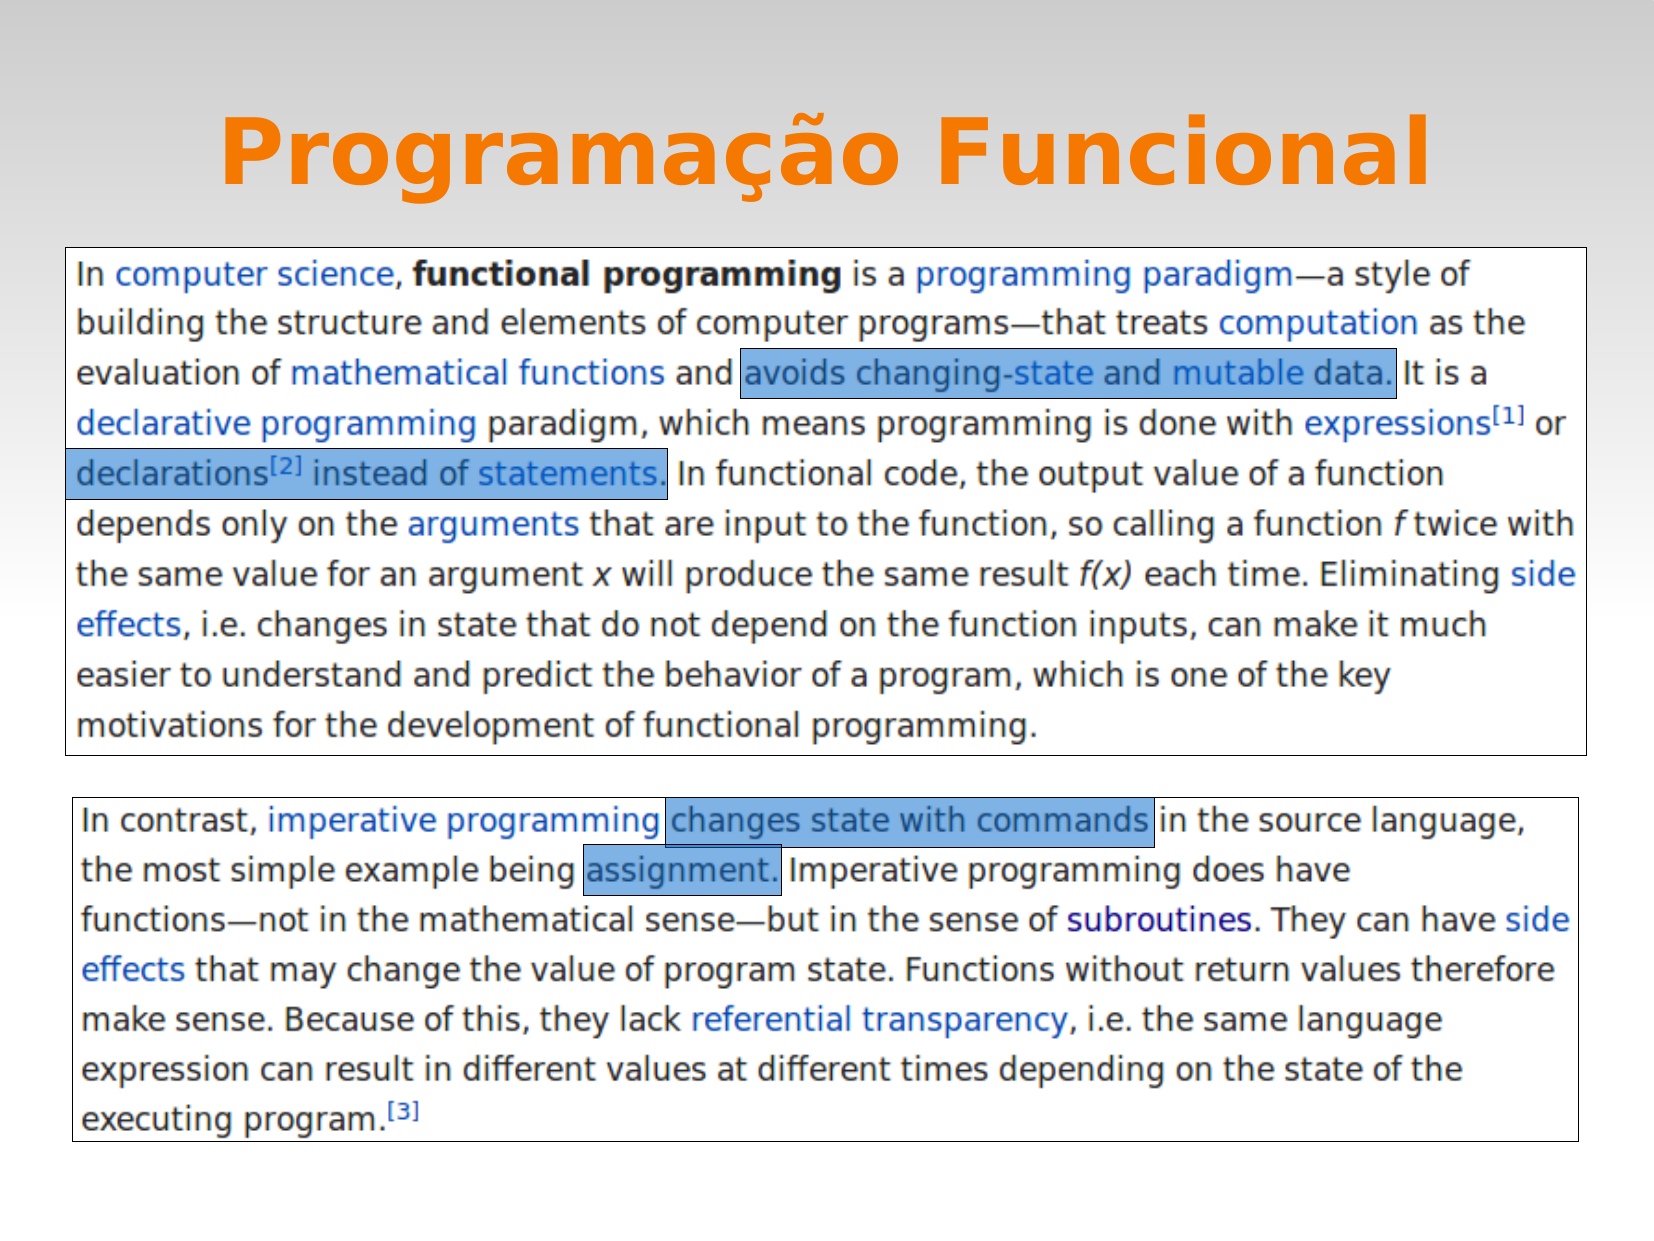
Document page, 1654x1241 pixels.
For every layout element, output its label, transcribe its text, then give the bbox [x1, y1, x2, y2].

picture [65, 247, 1587, 756]
text_box [583, 797, 1155, 896]
text_box [740, 348, 1397, 399]
text_box [65, 448, 668, 500]
title Programação Funcional [82, 49, 1571, 247]
picture [72, 797, 1579, 1142]
